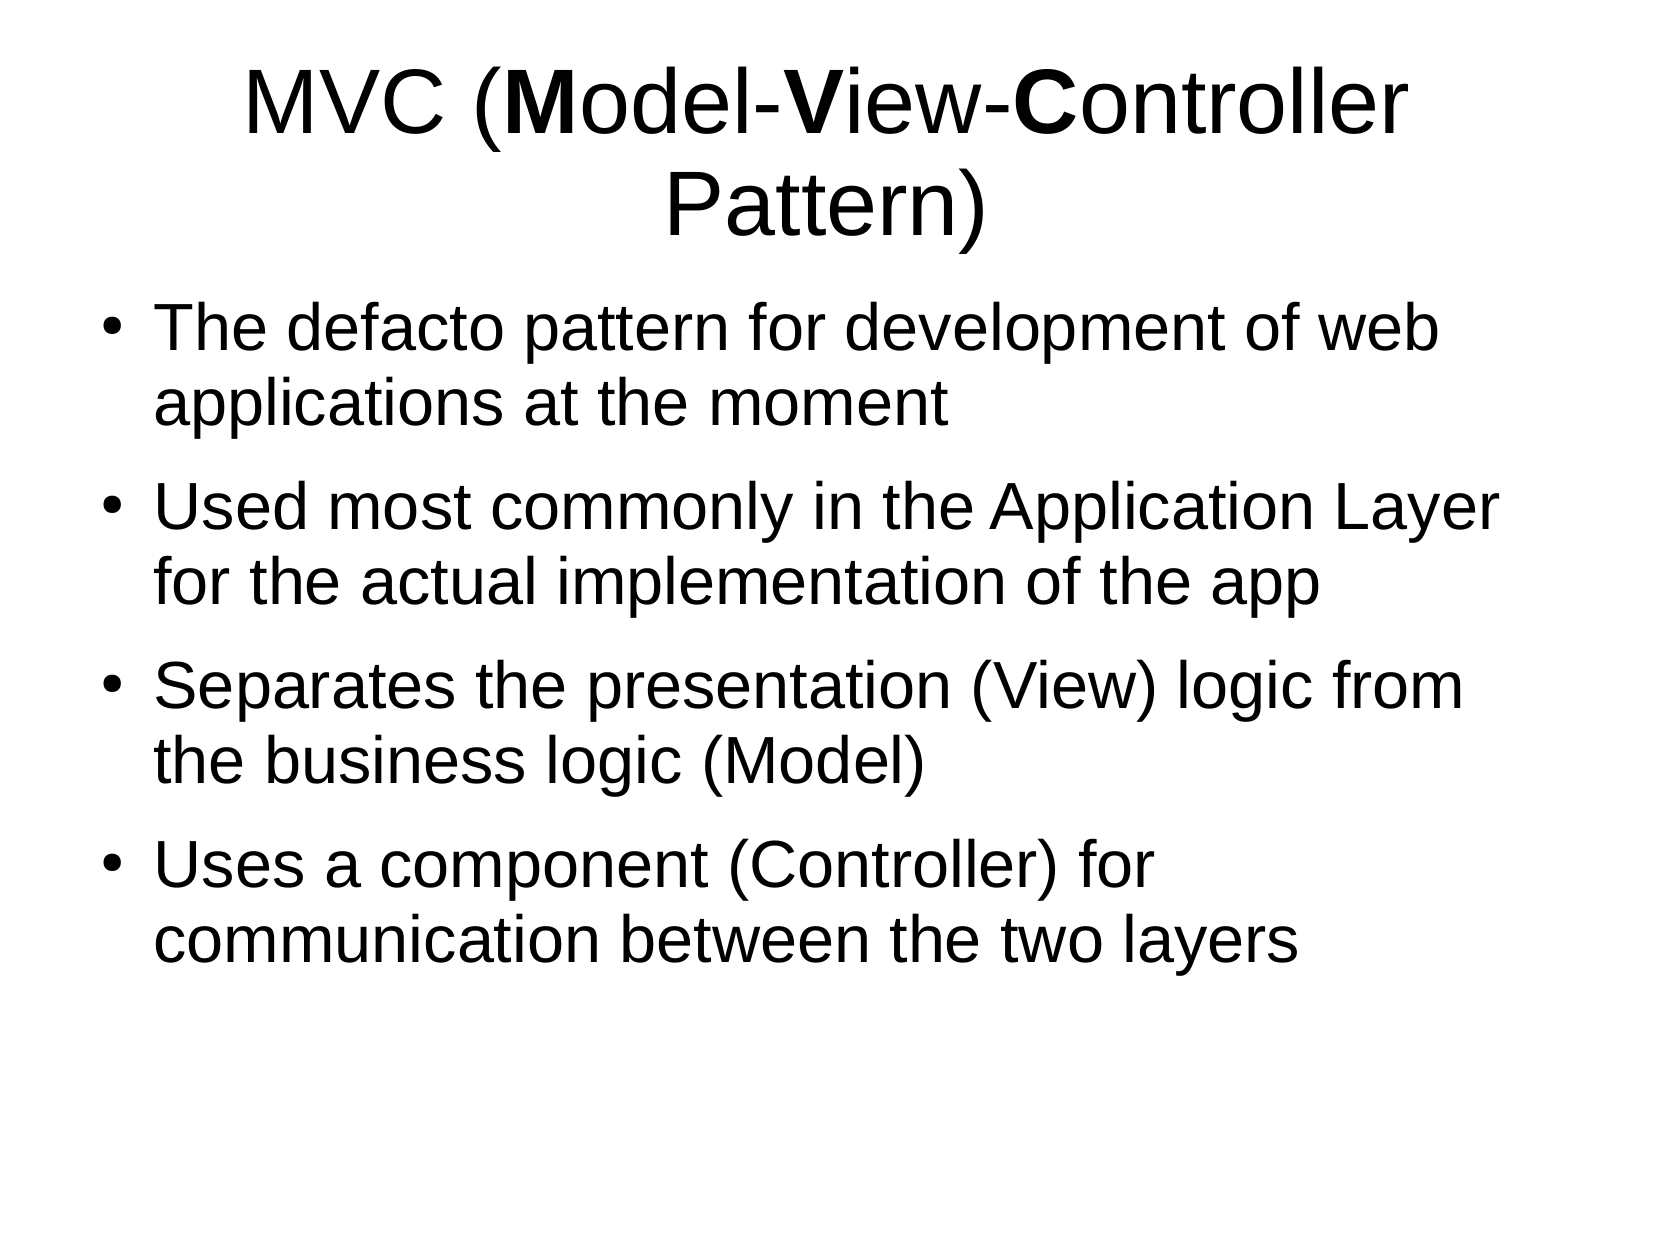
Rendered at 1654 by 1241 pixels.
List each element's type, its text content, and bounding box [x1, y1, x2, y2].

list The defacto pattern for development of web applications at the moment Used most commonly in the Application Layer for the actual implementation of the app Separates the presentation (View) logic from the business logic (Model) Uses a component (Controller) for communication between the two layers [82, 290, 1571, 1010]
title MVC (Model-View-Controller Pattern) [82, 49, 1571, 257]
